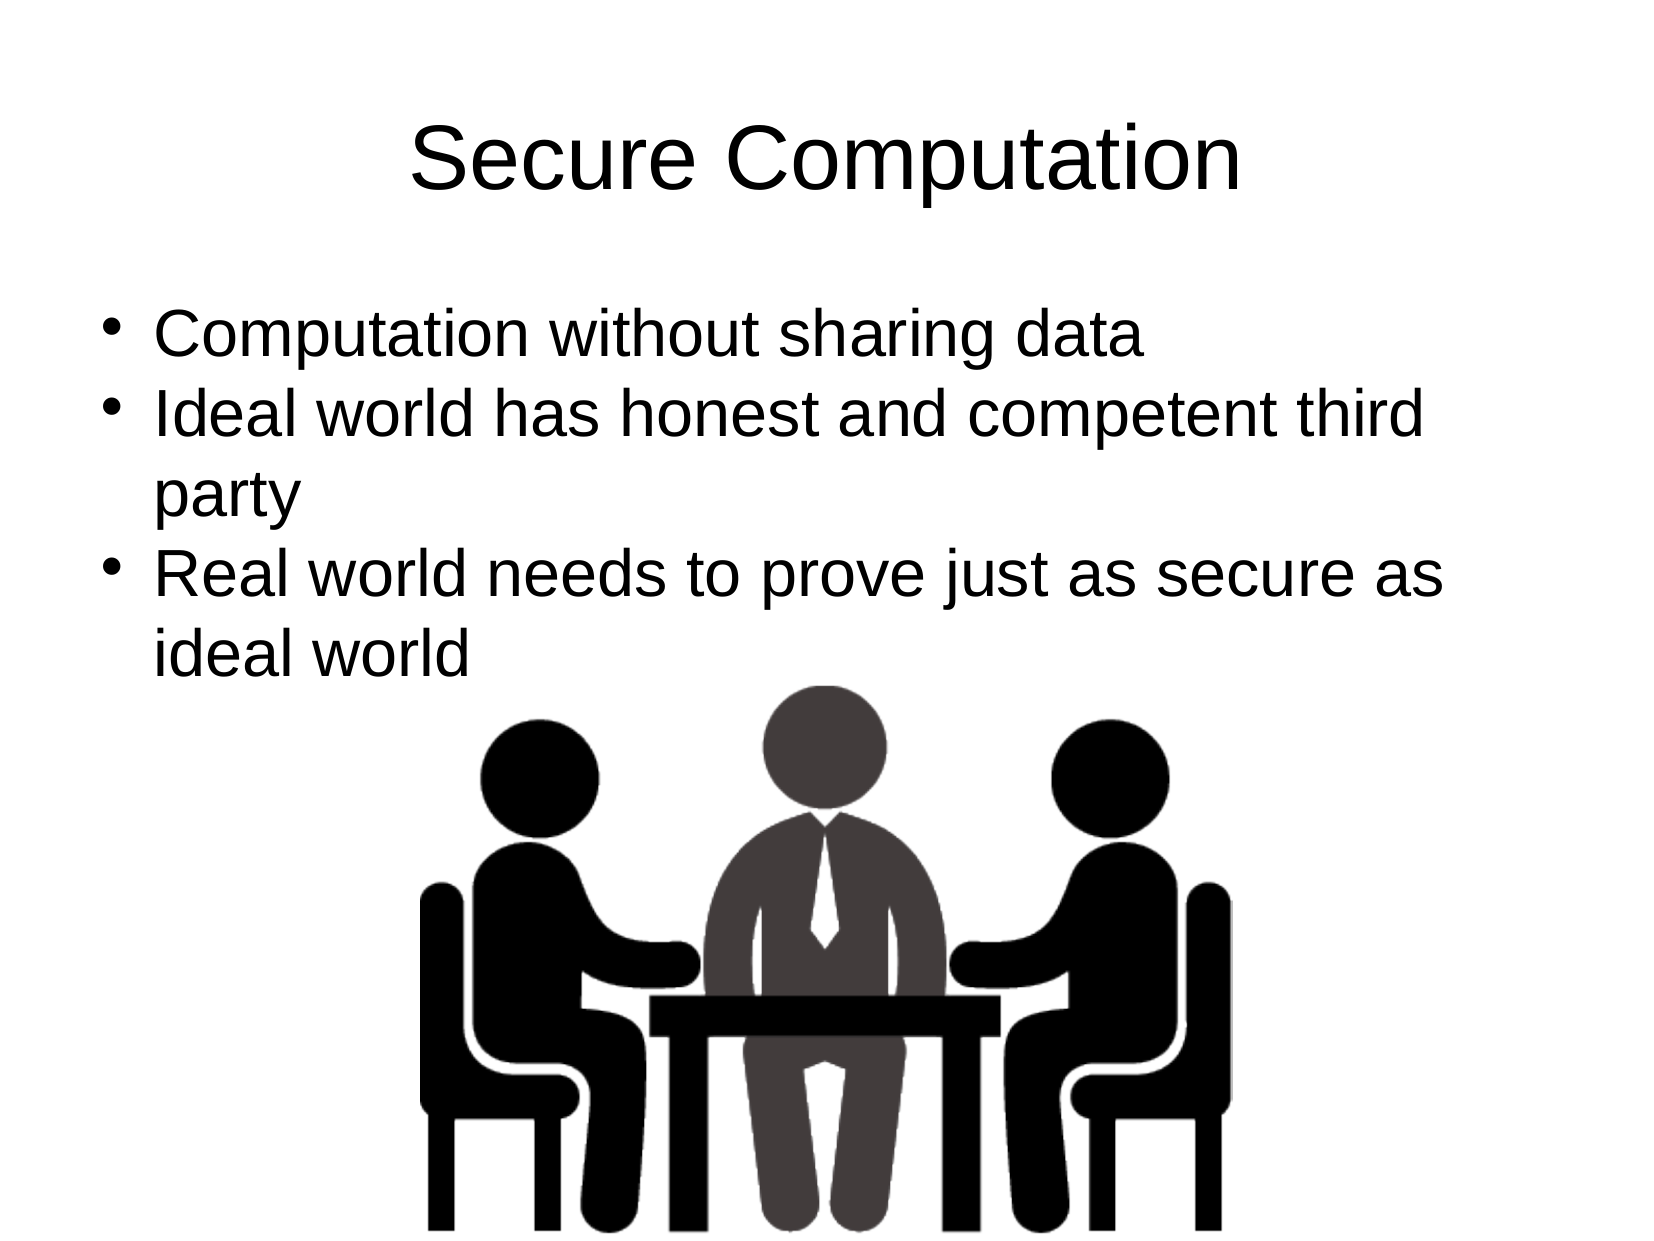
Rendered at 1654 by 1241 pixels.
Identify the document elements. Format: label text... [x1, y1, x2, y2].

text_box Secure Computation [82, 49, 1571, 257]
picture [420, 684, 1233, 1238]
text_box Computation without sharing data Ideal world has honest and competent third party Real world needs to prove just as secure as ideal world [82, 290, 1571, 1009]
